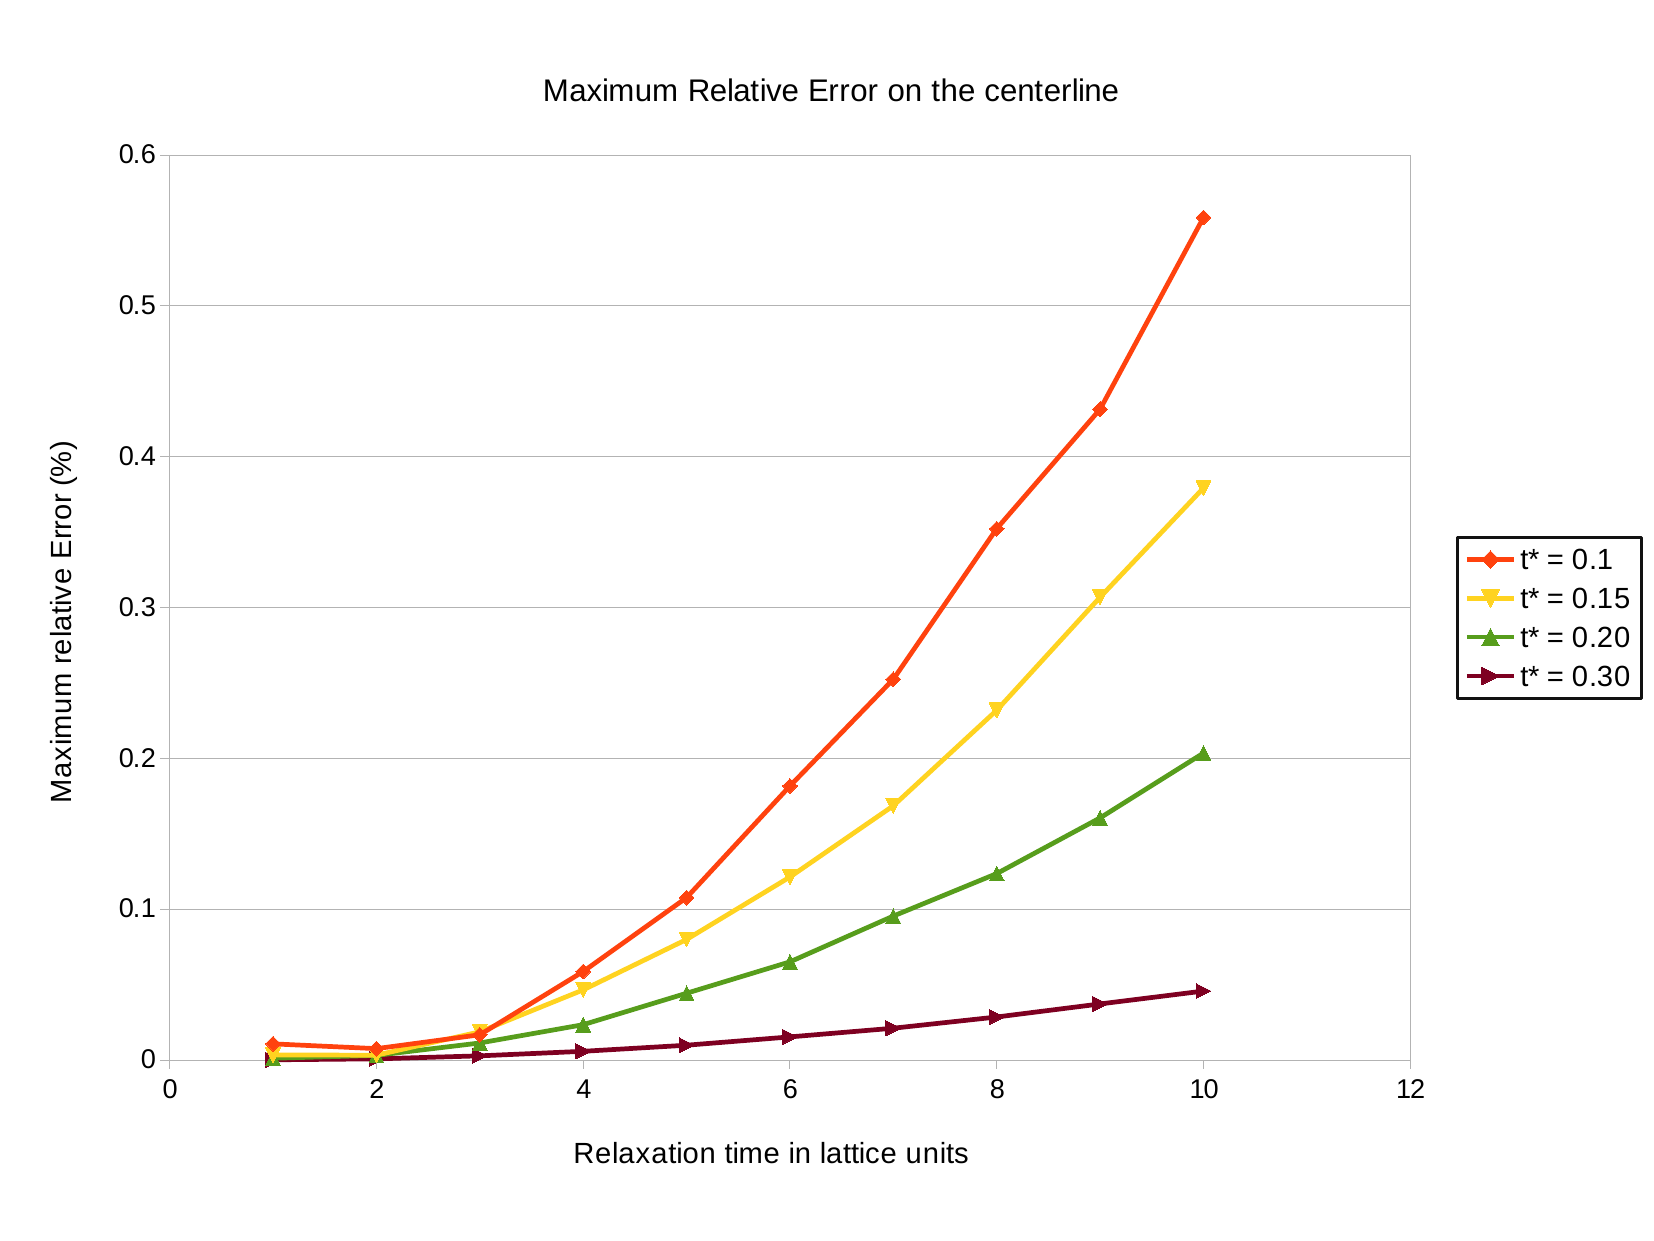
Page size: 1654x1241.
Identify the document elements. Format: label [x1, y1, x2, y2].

chart [9, 32, 1654, 1204]
